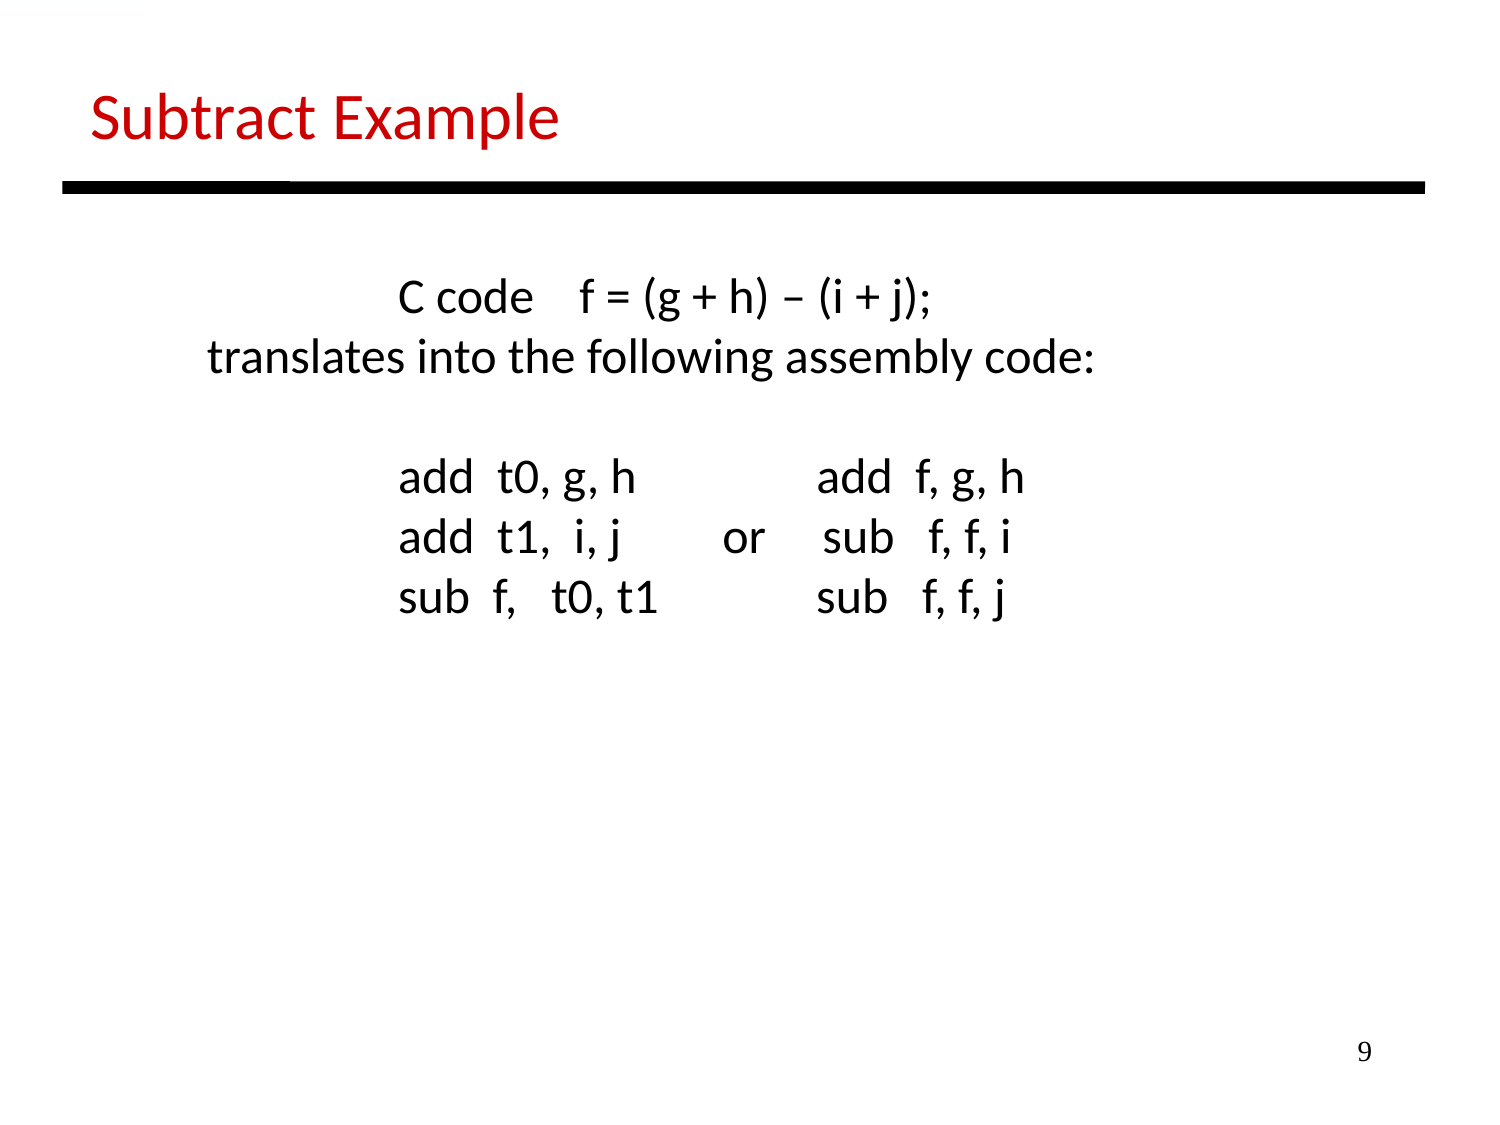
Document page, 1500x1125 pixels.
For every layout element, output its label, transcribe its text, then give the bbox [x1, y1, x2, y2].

slide_number <number> [1074, 1025, 1388, 1100]
text_box C code f = (g + h) – (i + j); translates into the following assembly code: add t0, g, h add f, g, h add t1, i, j or sub f, f, i sub f, t0, t1 sub f, f, j [192, 256, 1112, 752]
text_box Subtract Example [75, 65, 577, 160]
